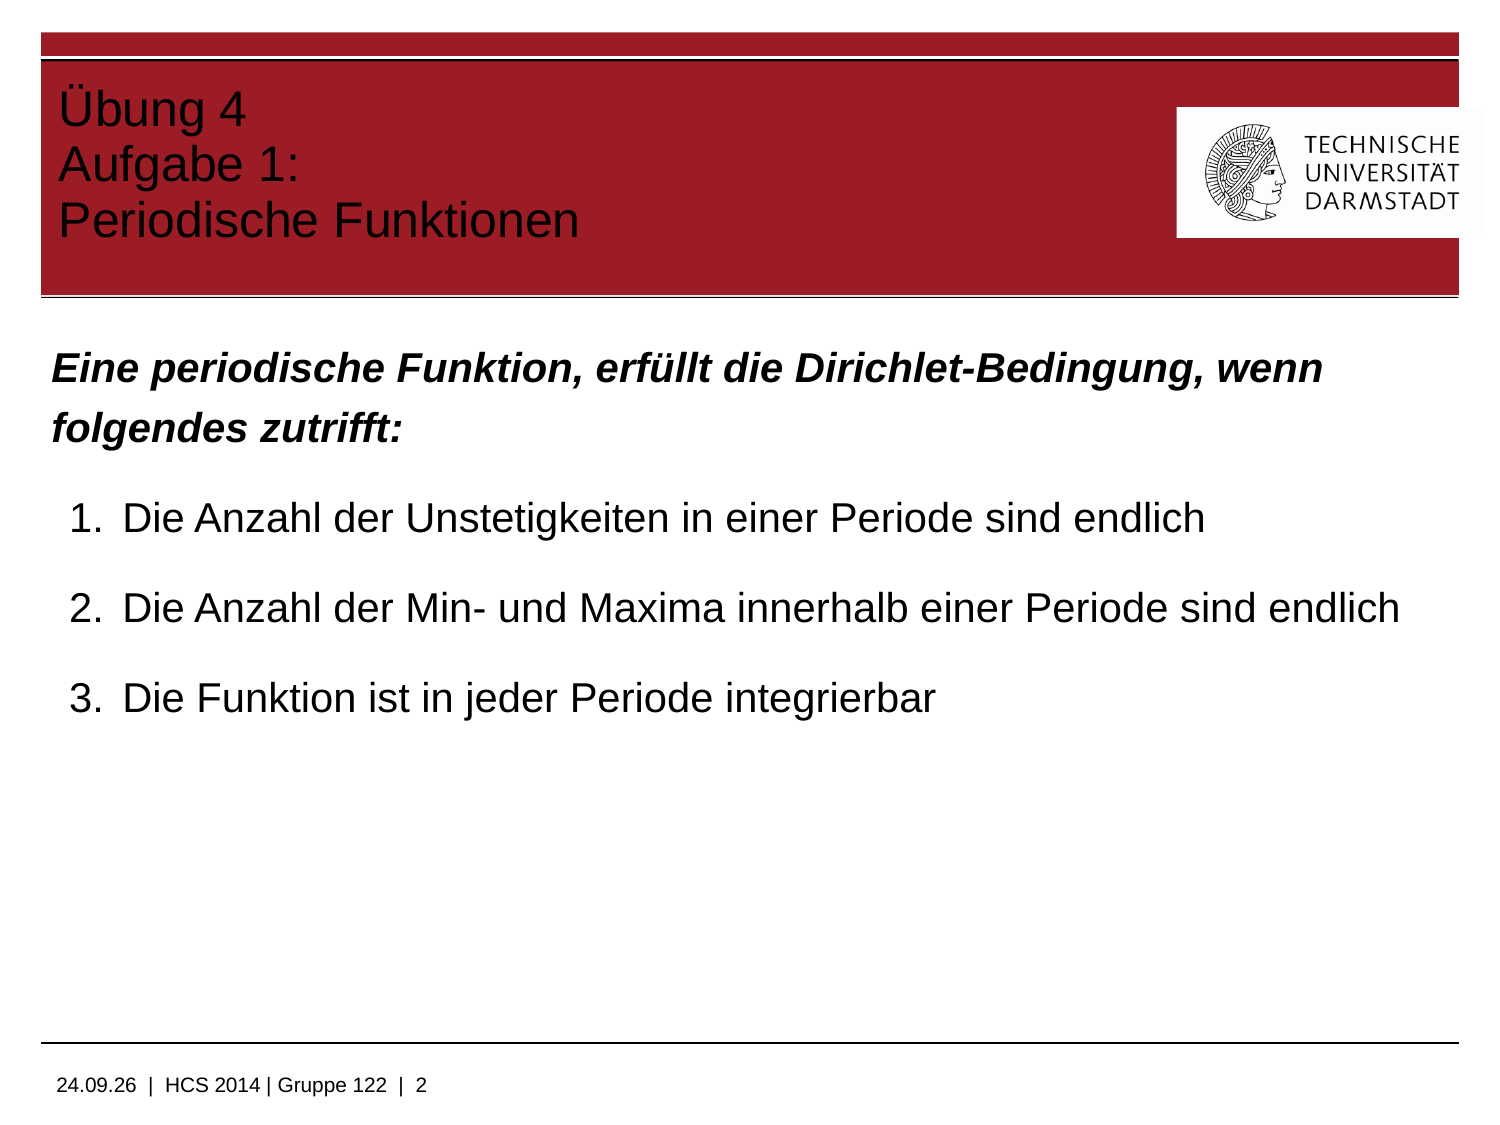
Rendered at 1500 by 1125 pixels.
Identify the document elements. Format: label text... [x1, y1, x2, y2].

picture [1176, 107, 1484, 238]
list Eine periodische Funktion, erfüllt die Dirichlet-Bedingung, wenn folgendes zutrifft: Die Anzahl der Unstetigkeiten in einer Periode sind endlich Die Anzahl der Min- und Maxima innerhalb einer Periode sind endlich Die Funktion ist in jeder Periode integrierbar [51, 330, 1444, 1028]
title Übung 4 Aufgabe 1: Periodische Funktionen [59, 80, 1149, 249]
